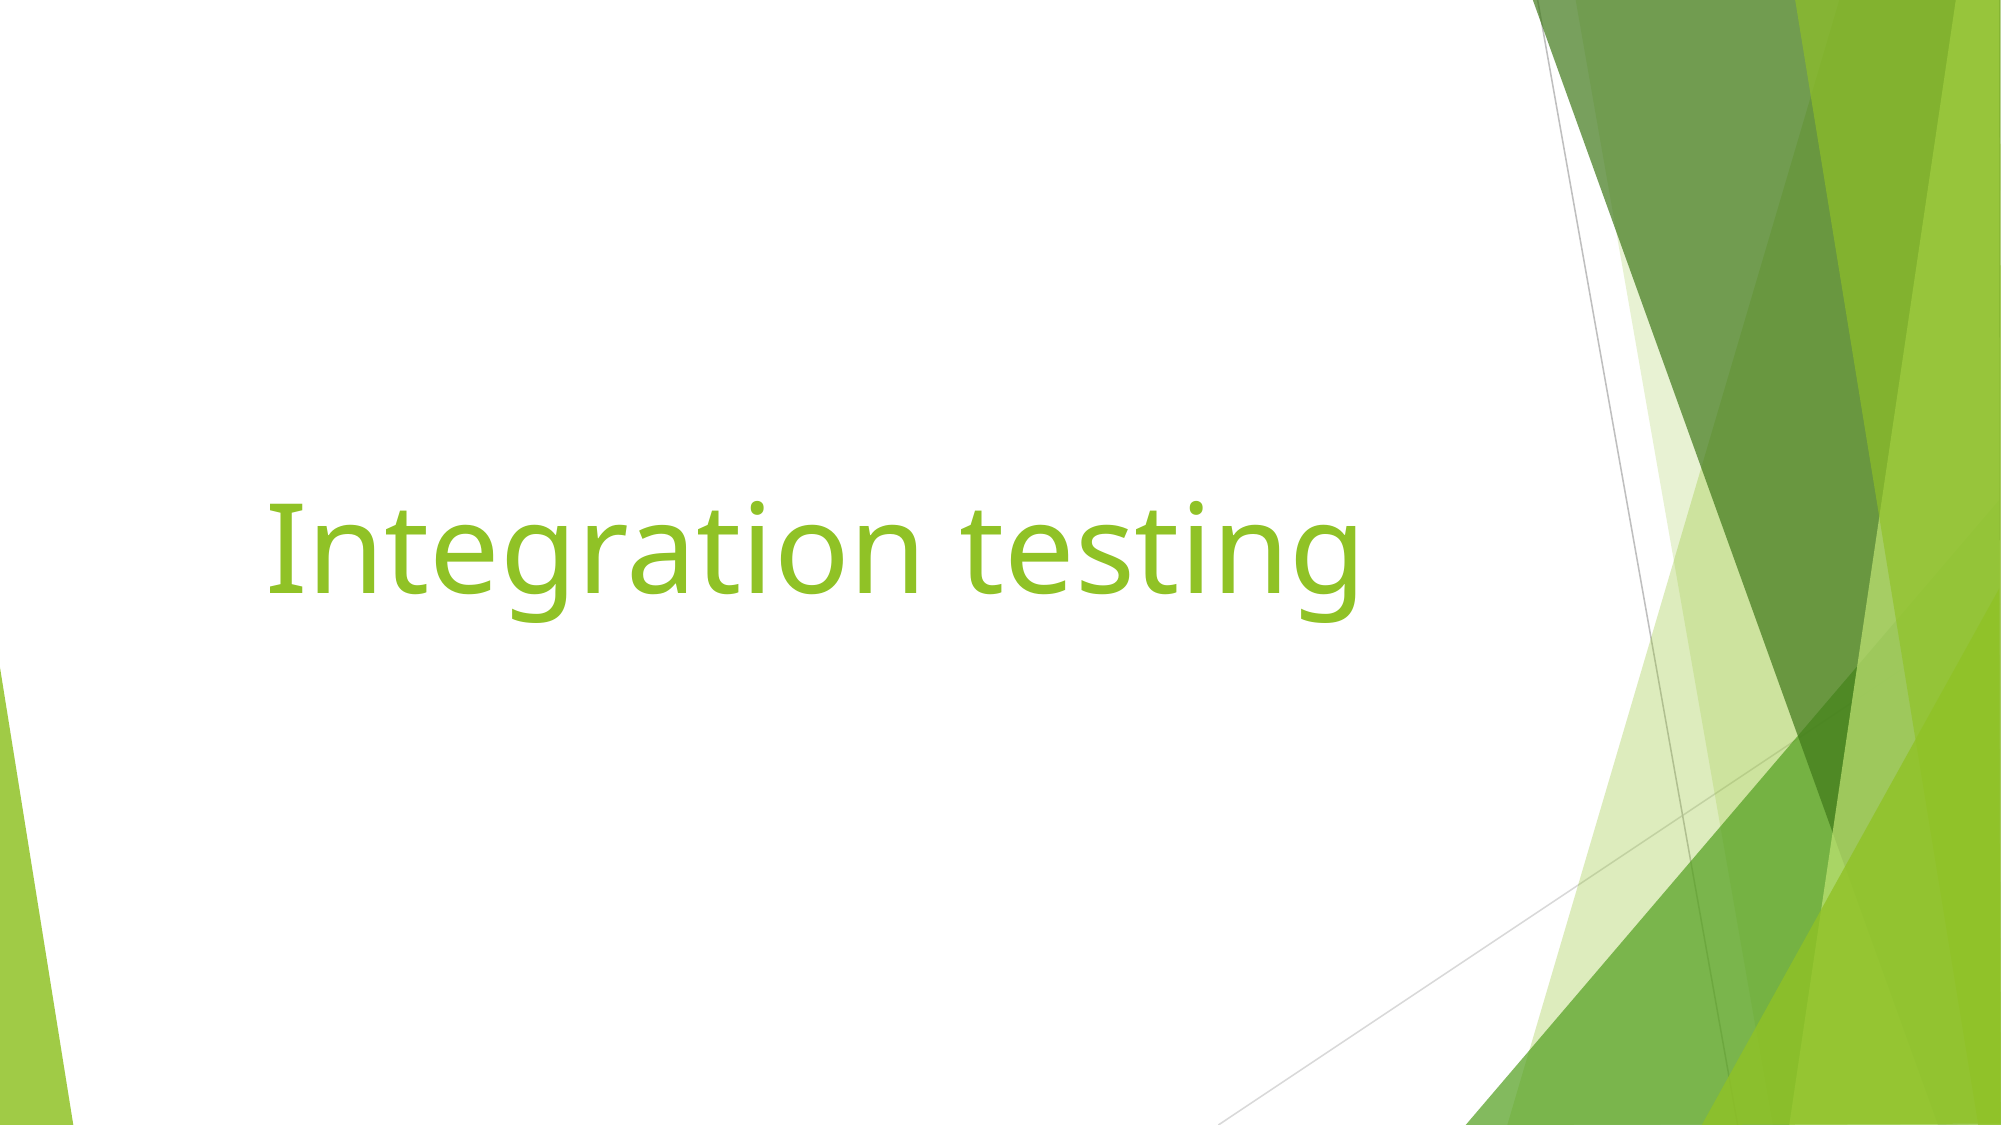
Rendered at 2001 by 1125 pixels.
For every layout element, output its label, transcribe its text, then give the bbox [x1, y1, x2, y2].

subtitle Integration testing [111, 99, 1522, 991]
